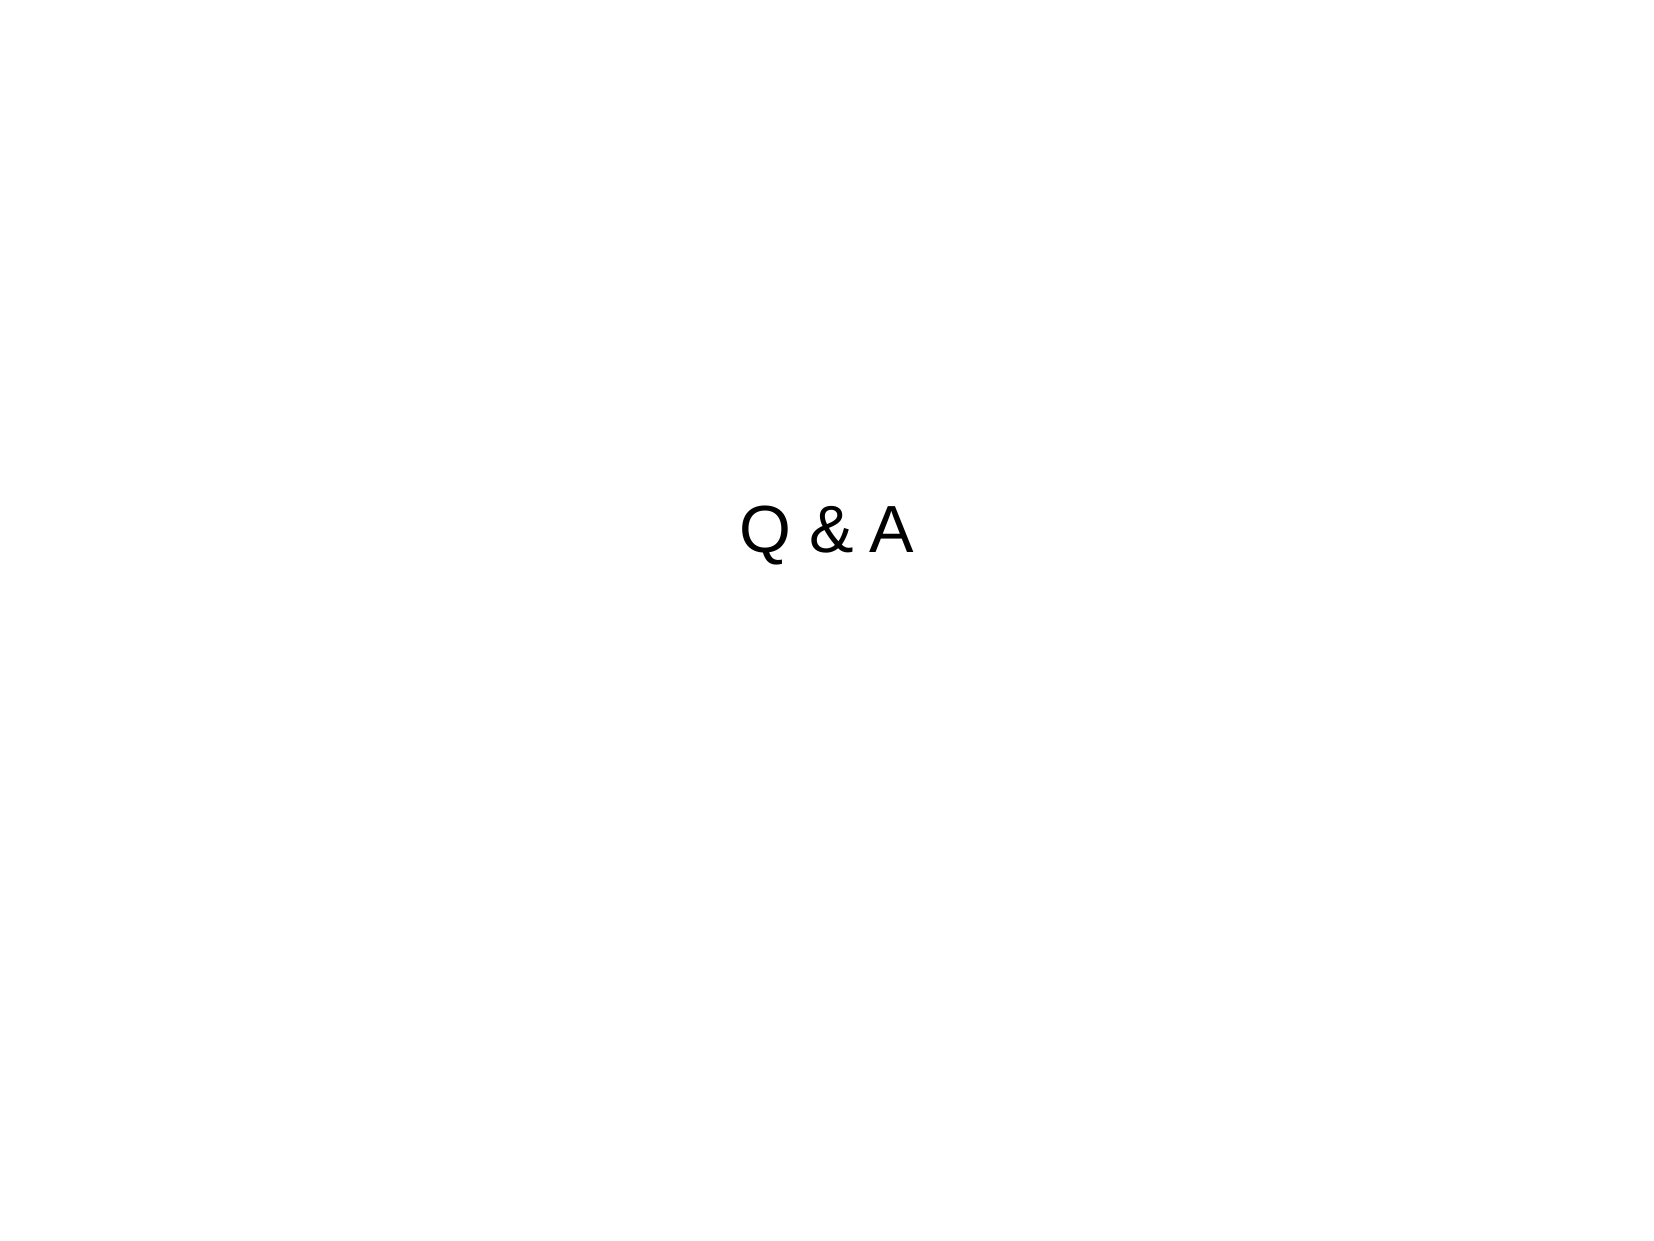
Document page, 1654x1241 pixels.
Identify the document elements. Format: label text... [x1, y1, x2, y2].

subtitle Q & A [82, 49, 1571, 1010]
